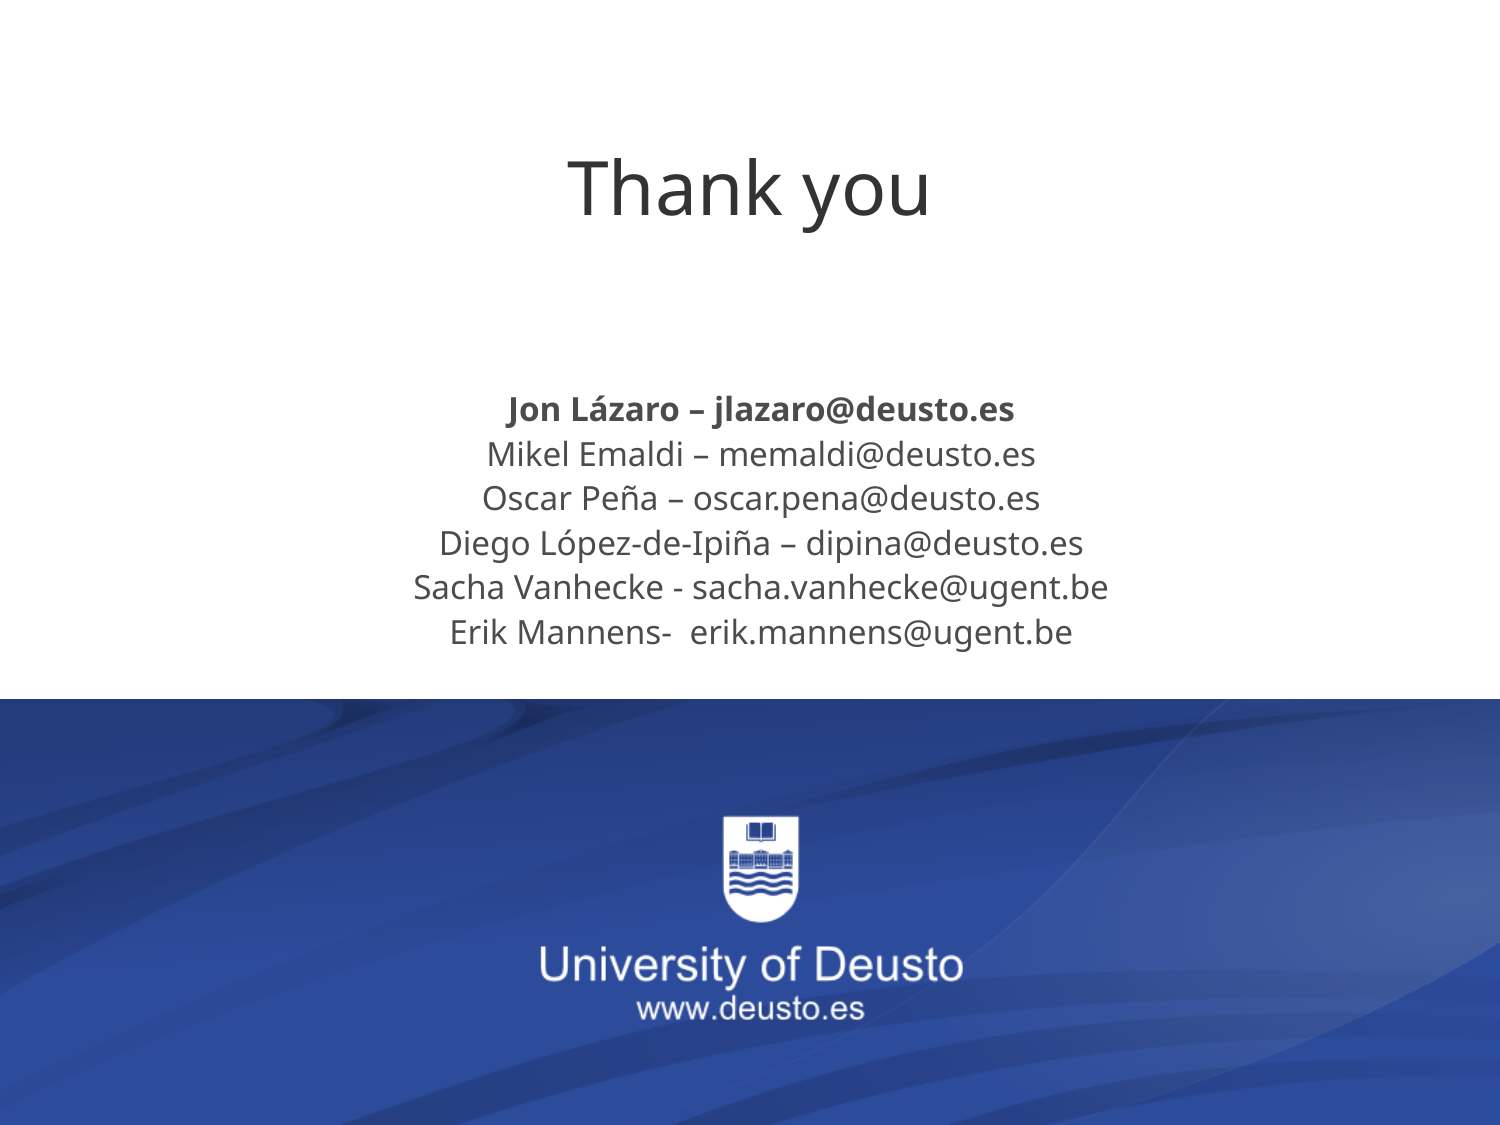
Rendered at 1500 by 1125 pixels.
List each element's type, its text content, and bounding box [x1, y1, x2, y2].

list Jon Lázaro – jlazaro@deusto.es Mikel Emaldi – memaldi@deusto.es Oscar Peña – oscar.pena@deusto.es Diego López-de-Ipiña – dipina@deusto.es Sacha Vanhecke - sacha.vanhecke@ugent.be Erik Mannens- erik.mannens@ugent.be [194, 413, 1329, 1024]
title Thank you [75, 133, 1425, 322]
picture [0, 699, 1500, 1125]
